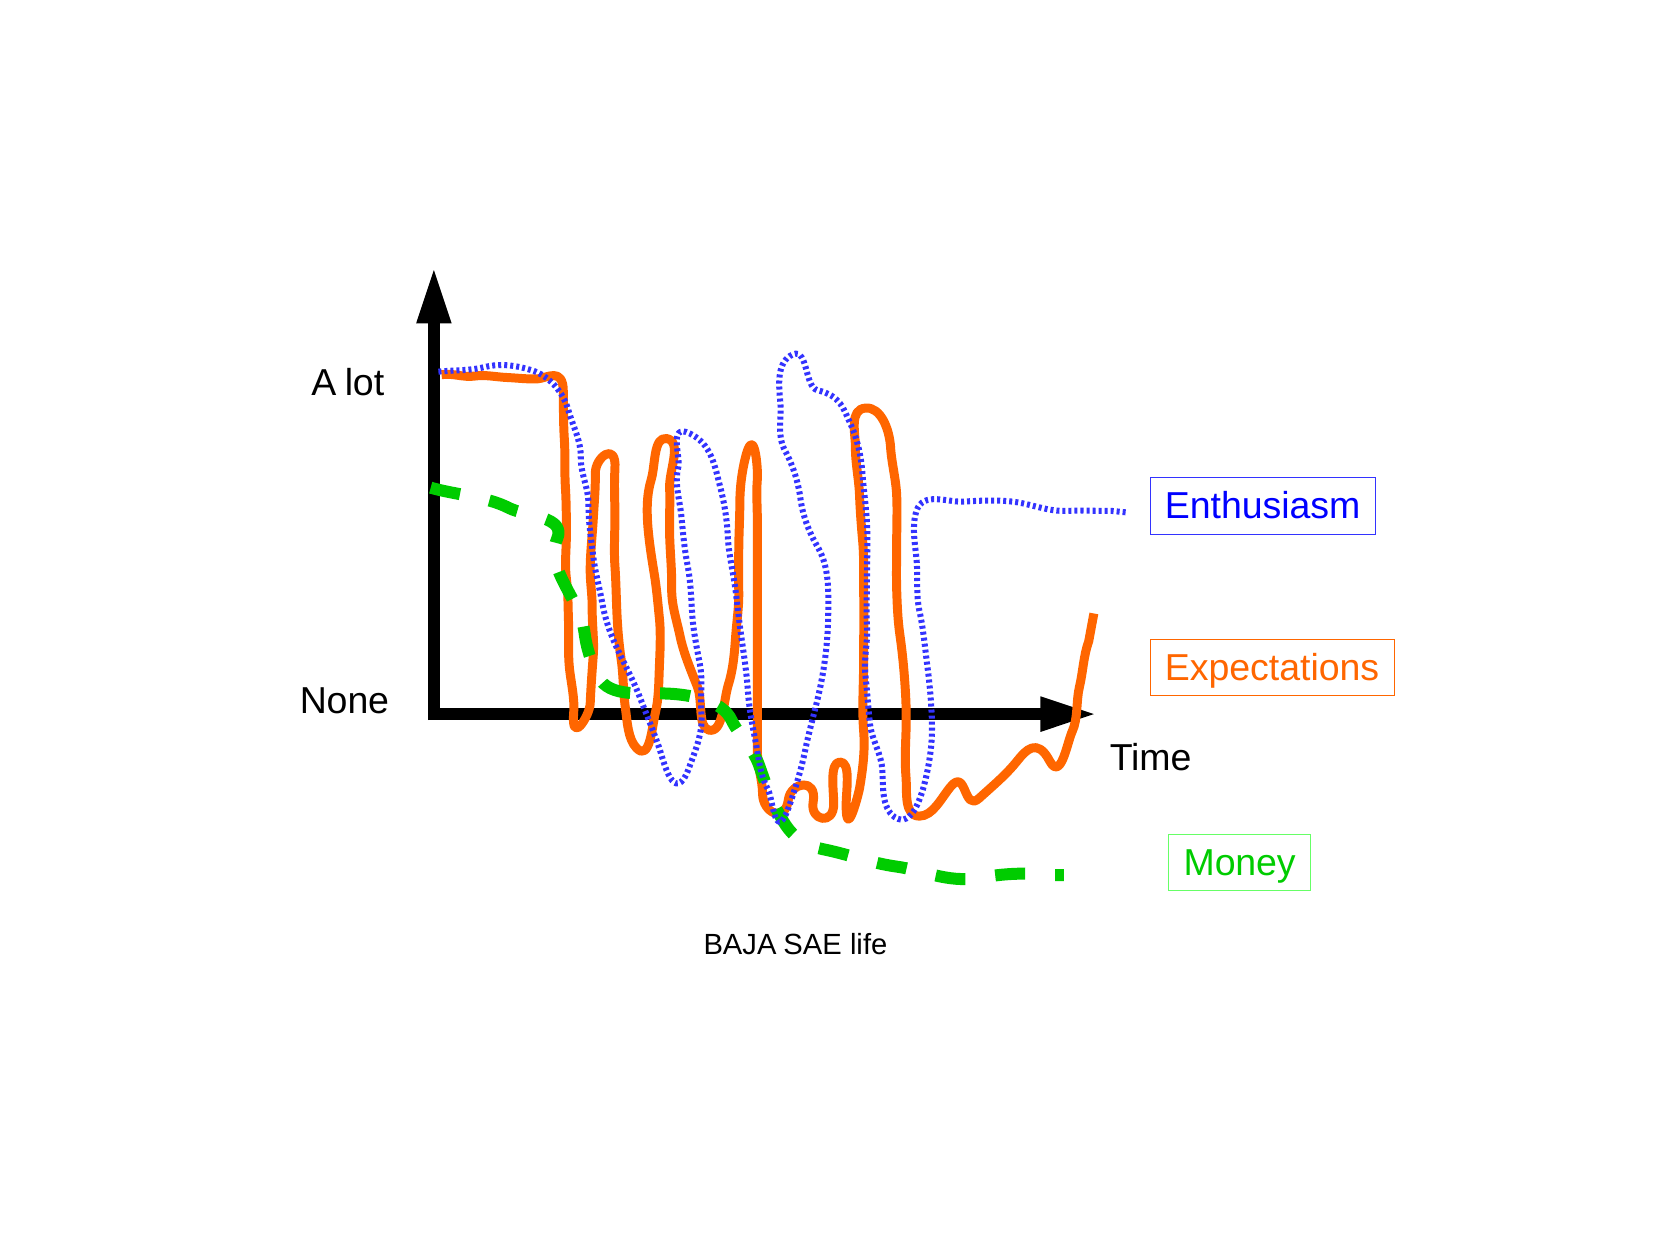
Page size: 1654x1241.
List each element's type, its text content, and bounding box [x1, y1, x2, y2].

text_box Money [1168, 834, 1311, 891]
text_box A lot [296, 354, 400, 411]
text_box BAJA SAE life [682, 915, 961, 984]
text_box Expectations [1150, 639, 1394, 696]
text_box Time [1095, 729, 1207, 786]
text_box Enthusiasm [1150, 477, 1376, 535]
text_box None [285, 672, 404, 730]
